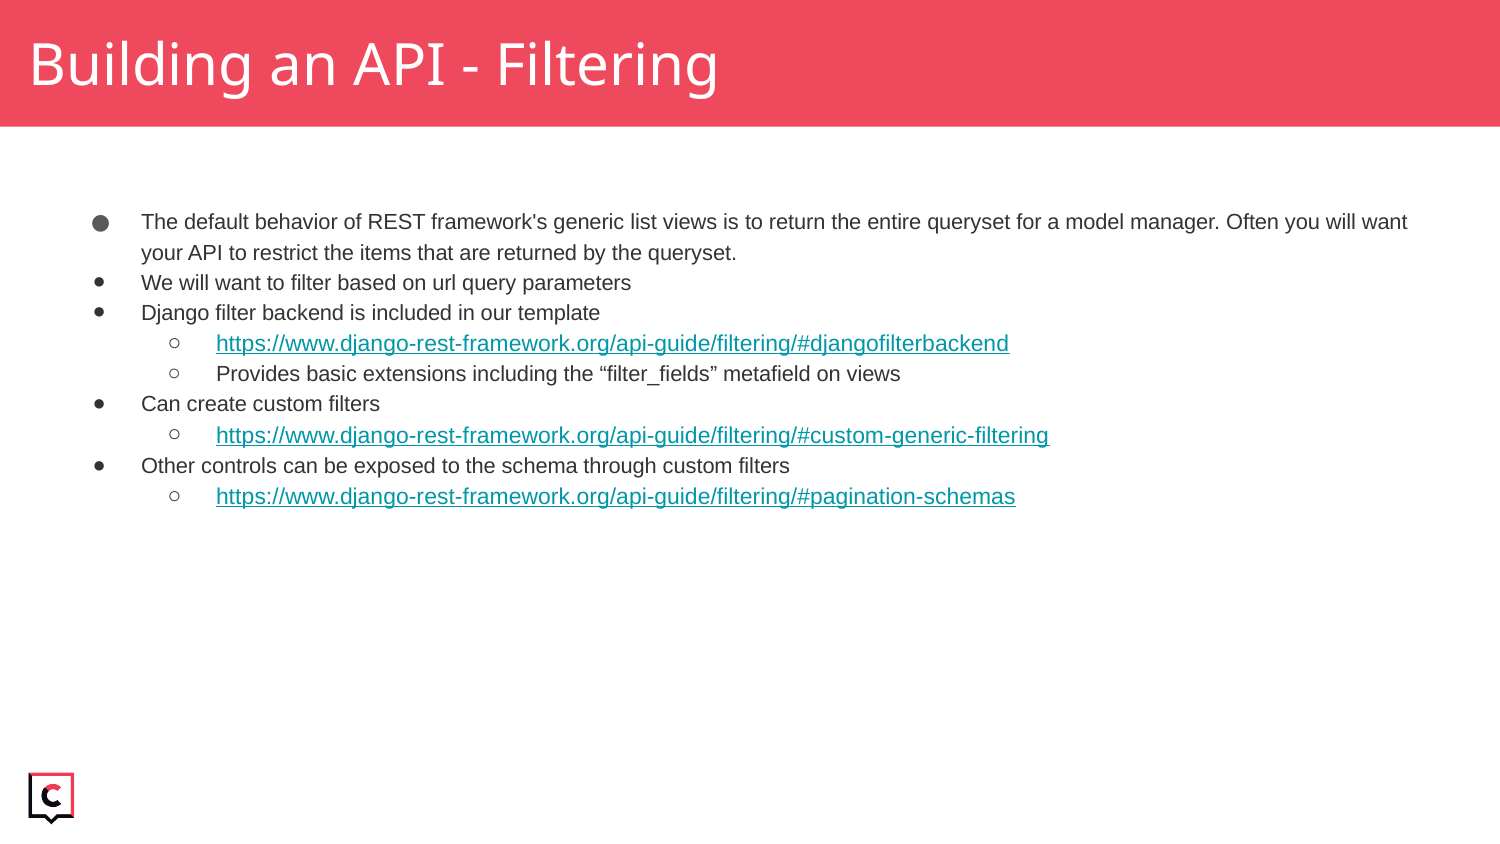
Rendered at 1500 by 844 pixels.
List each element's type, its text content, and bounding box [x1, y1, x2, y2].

list The default behavior of REST framework's generic list views is to return the entire queryset for a model manager. Often you will want your API to restrict the items that are returned by the queryset. We will want to filter based on url query parameters Django filter backend is included in our template https://www.django-rest-framework.org/api-guide/filtering/#djangofilterbackend Provides basic extensions including the “filter_fields” metafield on views Can create custom filters https://www.django-rest-framework.org/api-guide/filtering/#custom-generic-filtering Other controls can be exposed to the schema through custom filters https://www.django-rest-framework.org/api-guide/filtering/#pagination-schemas [51, 189, 1449, 750]
title Building an API - Filtering [13, 12, 1412, 107]
picture [19, 764, 82, 830]
